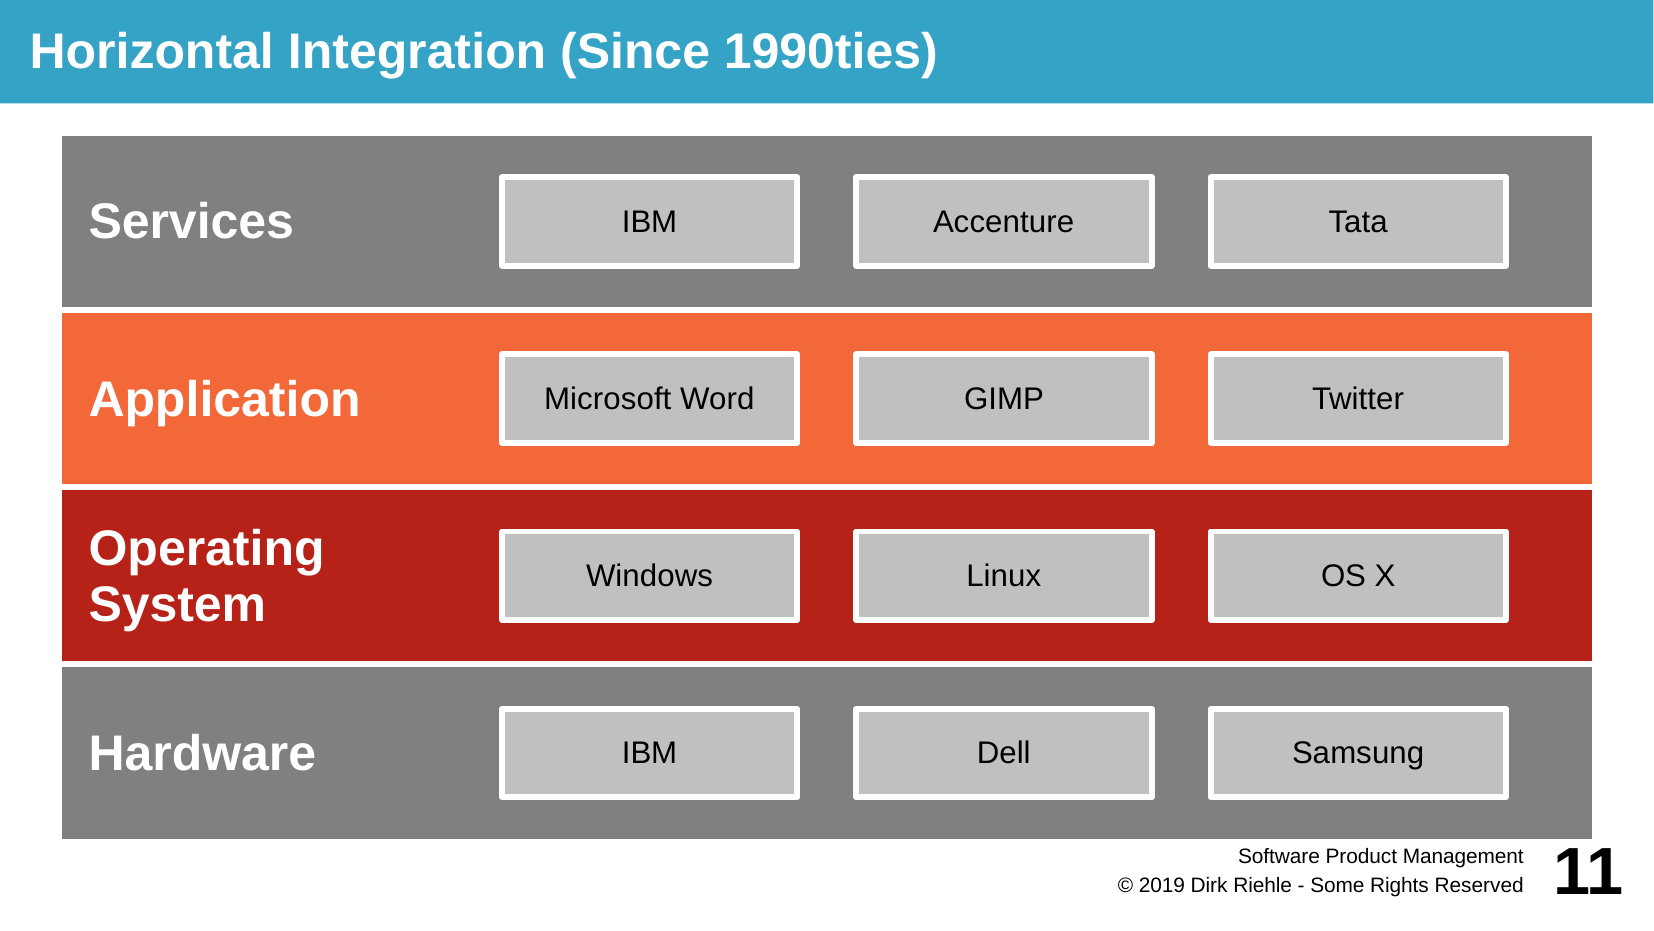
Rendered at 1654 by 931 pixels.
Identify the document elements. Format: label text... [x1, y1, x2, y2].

text_box Windows [501, 531, 798, 621]
text_box Operating System [59, 488, 1595, 665]
text_box Linux [856, 531, 1152, 621]
text_box Samsung [1210, 708, 1506, 798]
text_box Services [59, 132, 1595, 310]
text_box IBM [501, 177, 798, 266]
text_box Twitter [1210, 354, 1506, 443]
text_box OS X [1210, 531, 1506, 621]
text_box Dell [856, 708, 1152, 798]
text_box Microsoft Word [501, 354, 798, 443]
title Horizontal Integration (Since 1990ties) [0, 0, 1654, 104]
text_box Application [59, 310, 1595, 488]
text_box Tata [1210, 177, 1506, 266]
text_box Hardware [59, 665, 1595, 842]
text_box IBM [501, 708, 798, 798]
text_box GIMP [856, 354, 1152, 443]
text_box Accenture [856, 177, 1152, 266]
